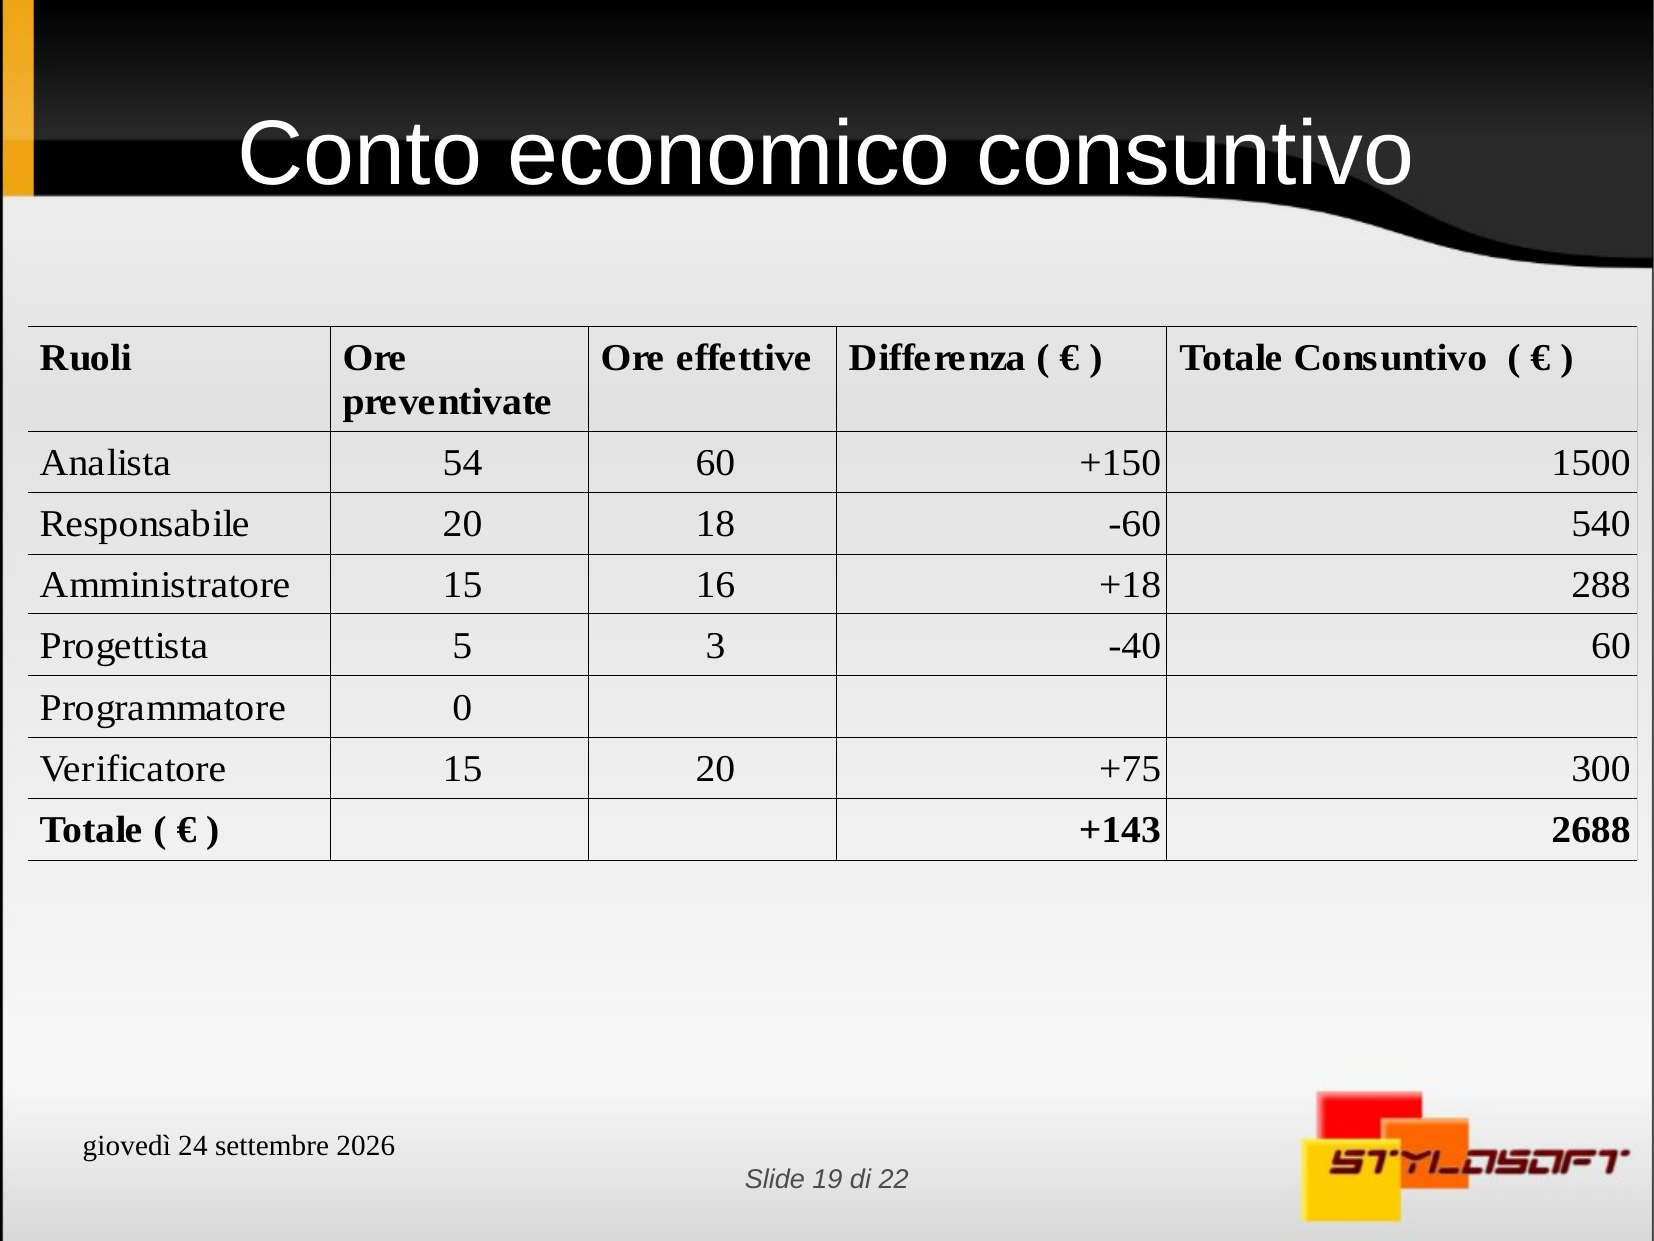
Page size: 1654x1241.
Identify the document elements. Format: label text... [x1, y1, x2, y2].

title Conto economico consuntivo [82, 56, 1571, 250]
chart [28, 326, 1638, 887]
text_box Slide <numero> di 22 [0, 1156, 1654, 1241]
picture [0, 0, 1654, 1156]
